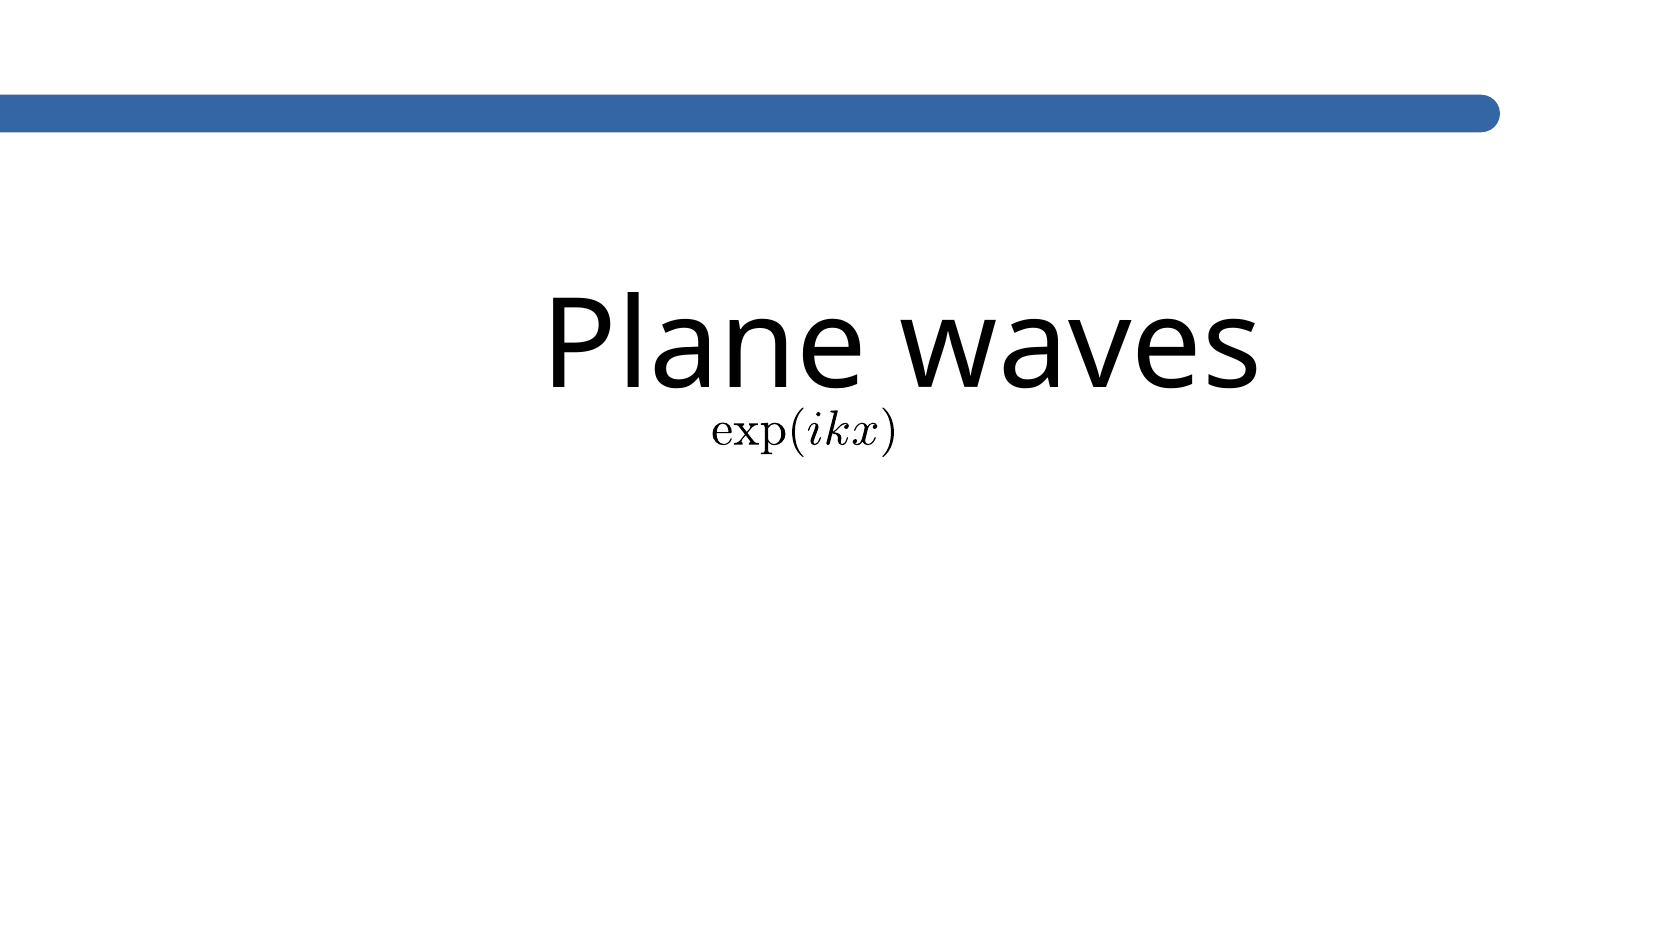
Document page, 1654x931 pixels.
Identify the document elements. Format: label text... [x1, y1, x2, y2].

text_box Plane waves [526, 246, 1060, 419]
text_box [712, 407, 894, 458]
